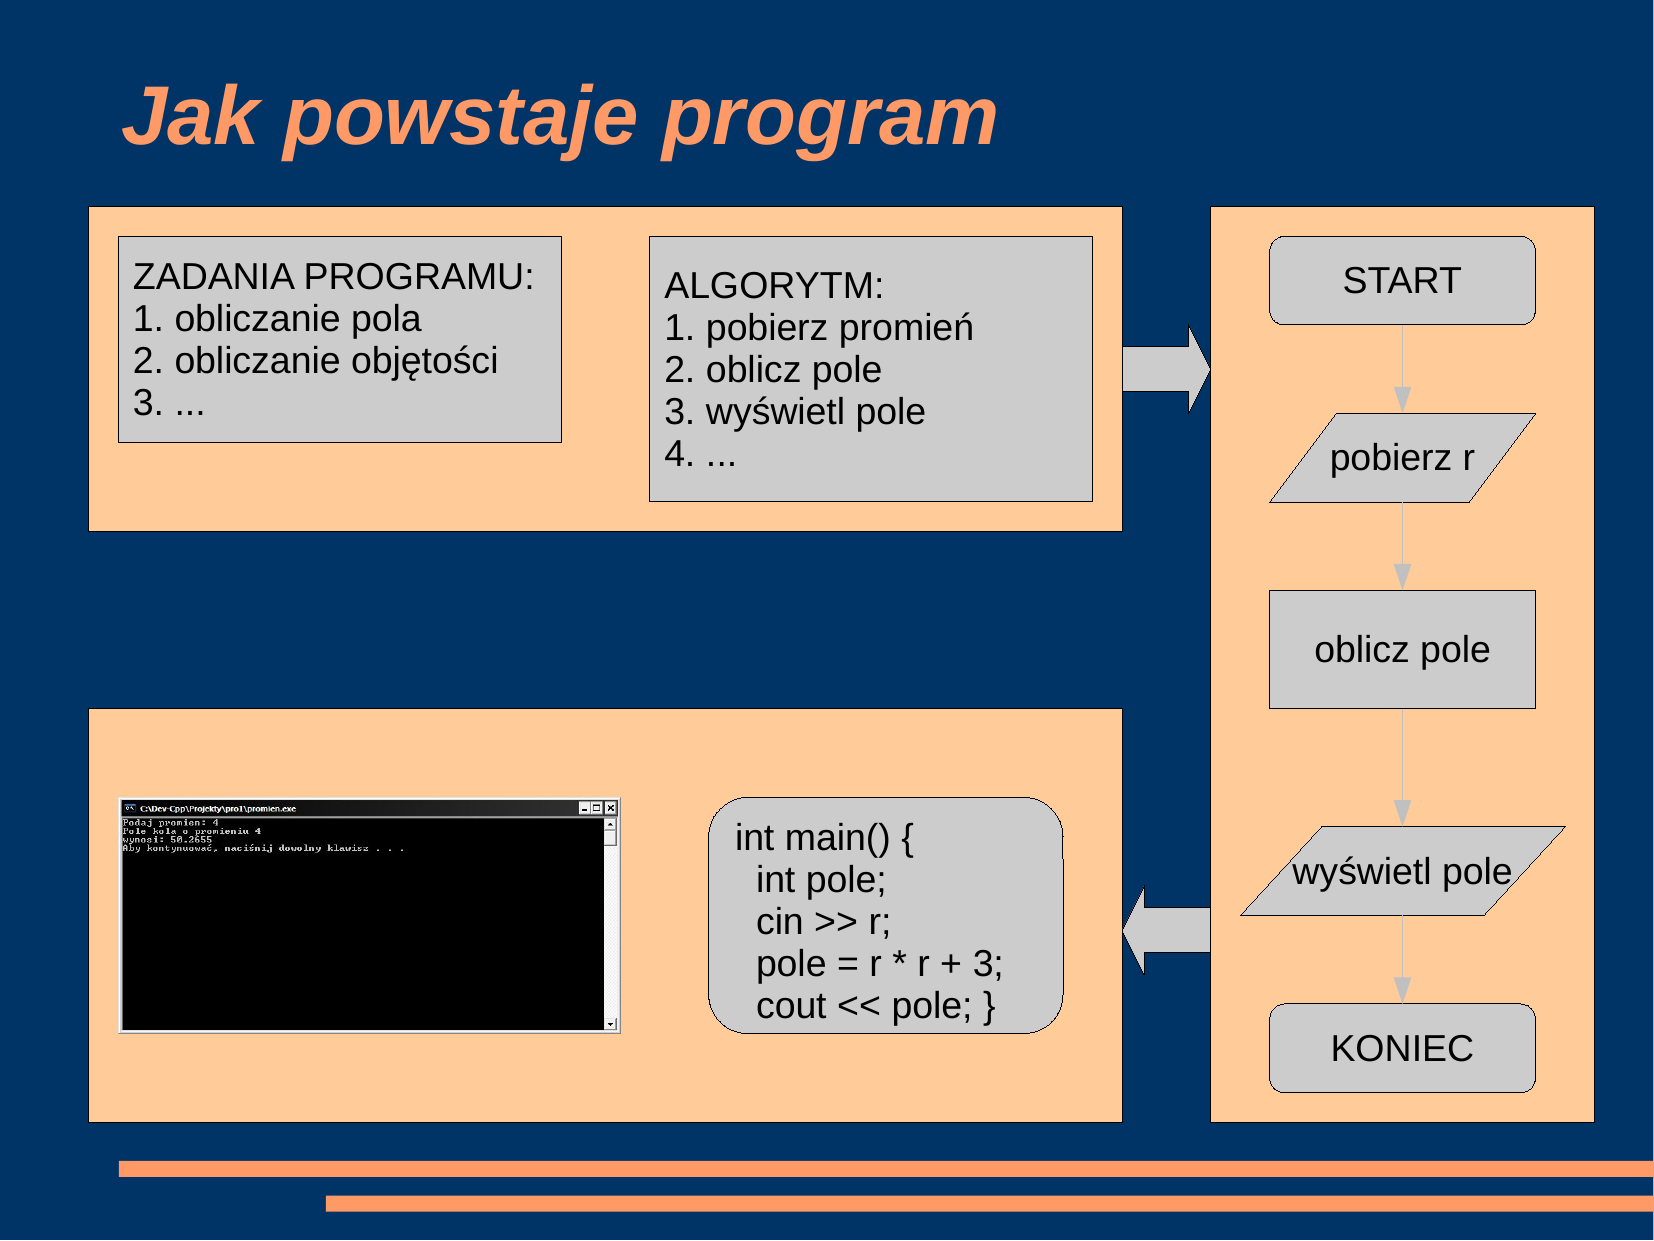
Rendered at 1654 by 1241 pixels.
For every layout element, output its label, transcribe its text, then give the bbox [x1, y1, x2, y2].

text_box ALGORYTM: 1. pobierz promień 2. oblicz pole 3. wyświetl pole 4. ... [649, 236, 1093, 502]
text_box pobierz r [1269, 413, 1536, 503]
text_box oblicz pole [1269, 590, 1536, 709]
text_box wyświetl pole [1240, 826, 1566, 916]
text_box int main() { int pole; cin >> r; pole = r * r + 3; cout << pole; } [708, 797, 1064, 1034]
picture [118, 797, 621, 1034]
text_box ZADANIA PROGRAMU: 1. obliczanie pola 2. obliczanie objętości 3. ... [118, 236, 562, 443]
text_box START [1269, 236, 1536, 325]
text_box KONIEC [1269, 1003, 1536, 1093]
title Jak powstaje program [121, 53, 1004, 178]
text_box [88, 206, 1595, 1123]
